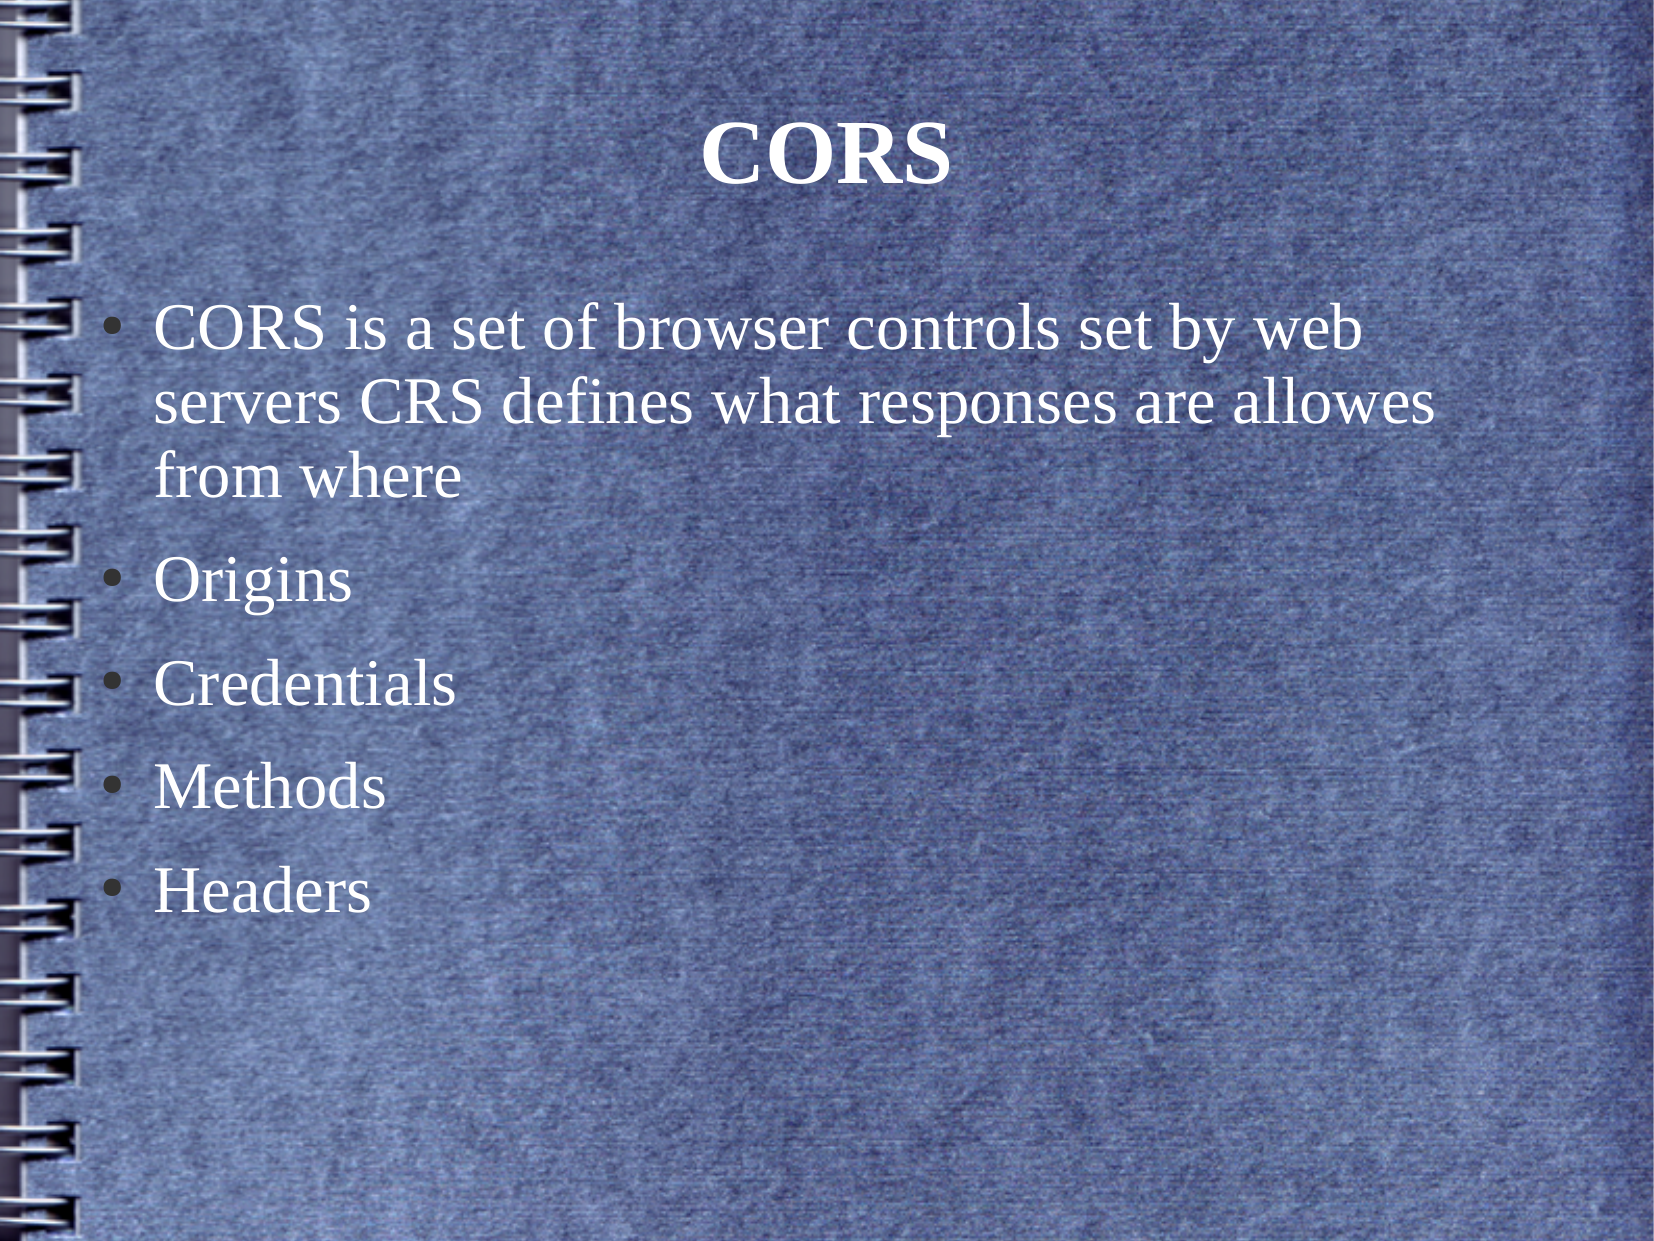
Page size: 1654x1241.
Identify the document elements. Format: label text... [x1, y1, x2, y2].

picture [0, 0, 1654, 1241]
list CORS is a set of browser controls set by web servers CRS defines what responses are allowes from where Origins Credentials Methods Headers [82, 290, 1571, 1109]
title CORS [82, 49, 1571, 257]
